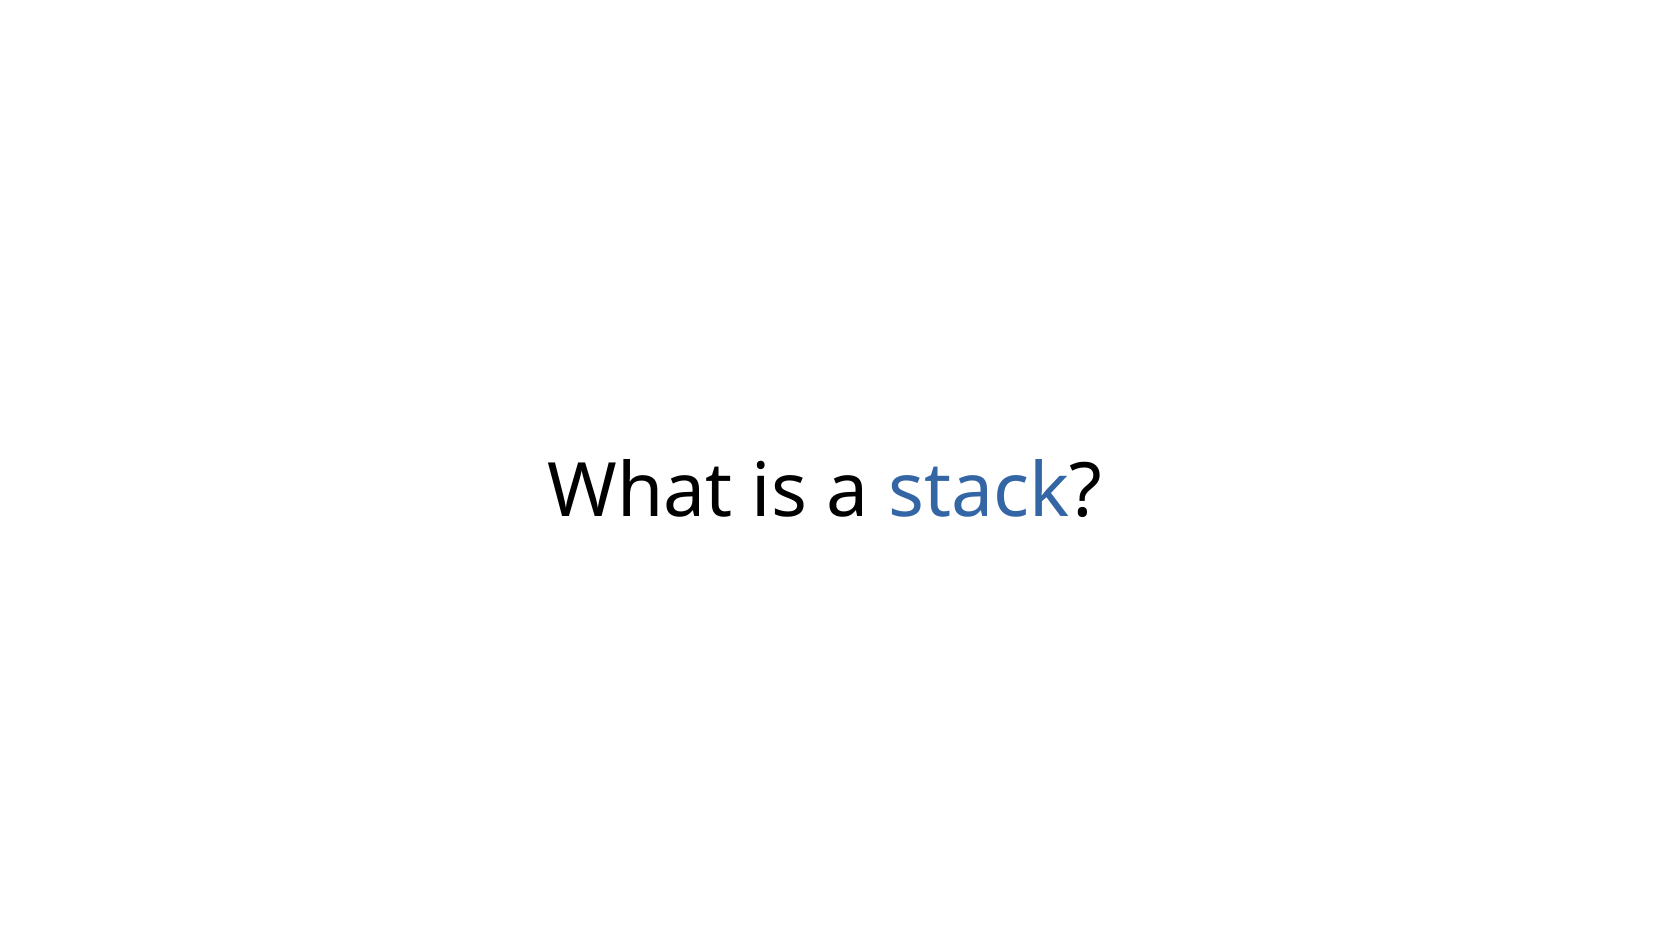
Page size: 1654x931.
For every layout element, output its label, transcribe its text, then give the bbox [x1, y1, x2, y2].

text_box What is a stack? [532, 428, 1121, 532]
